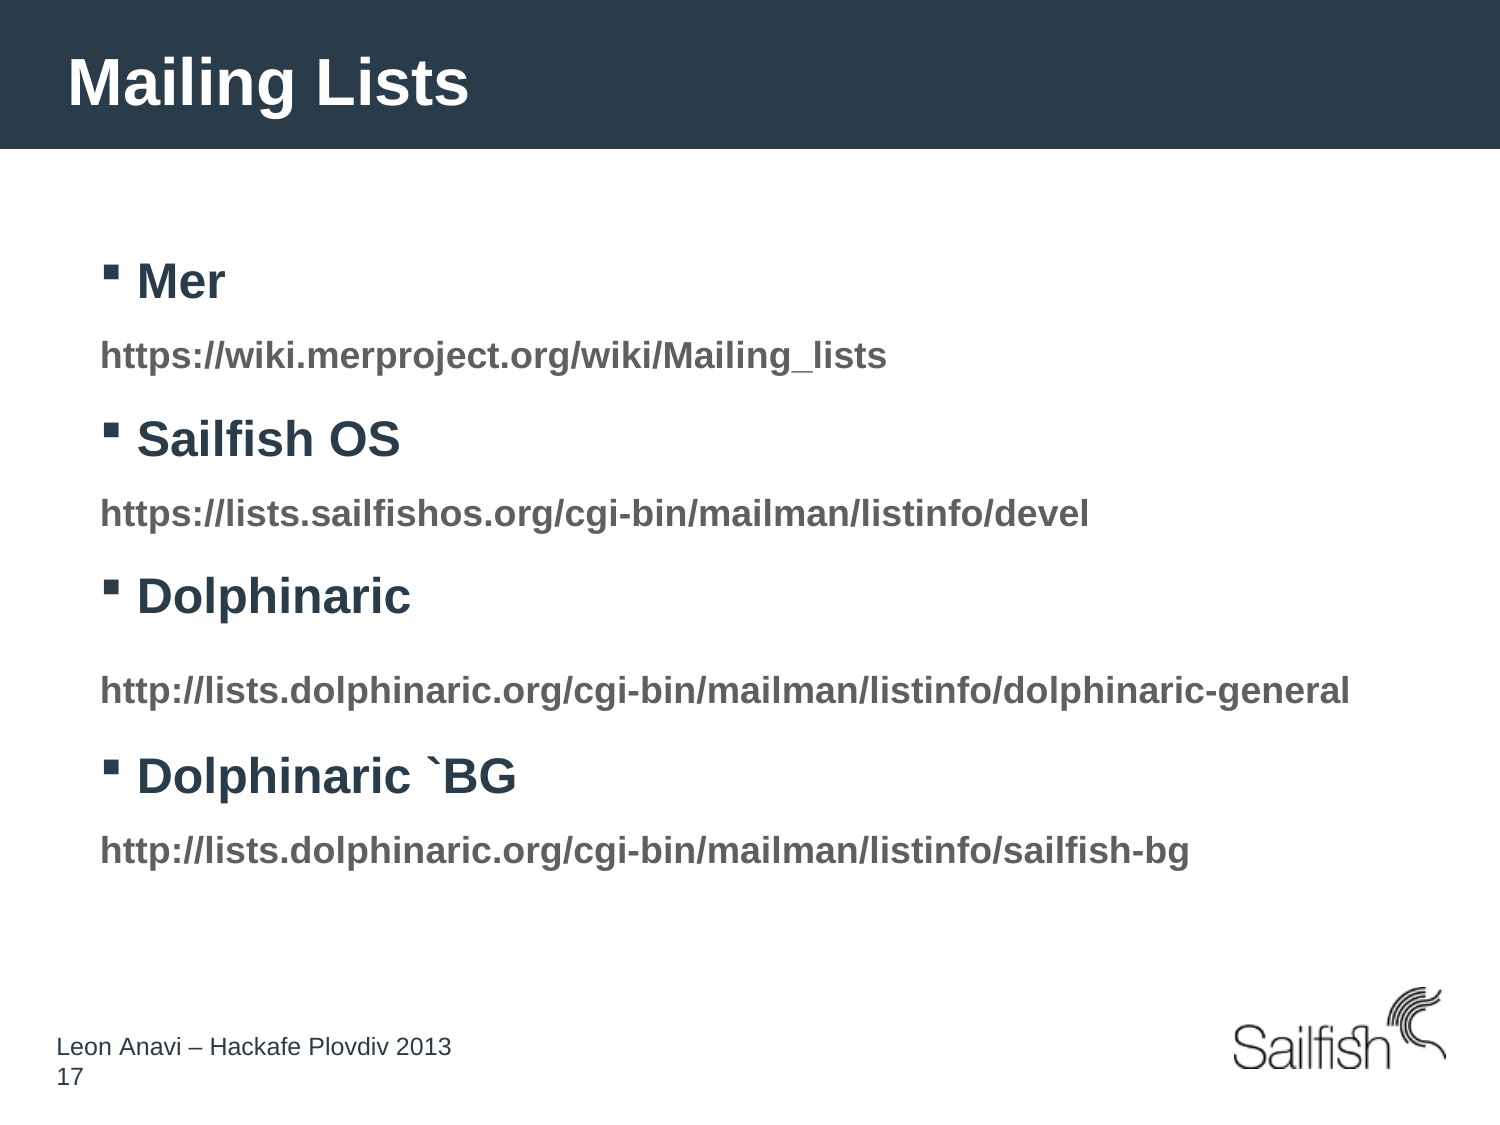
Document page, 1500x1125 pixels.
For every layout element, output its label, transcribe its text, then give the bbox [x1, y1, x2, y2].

picture [1234, 987, 1446, 1069]
text_box Mailing Lists [53, 30, 1466, 172]
text_box Mer https://wiki.merproject.org/wiki/Mailing_lists Sailfish OS https://lists.sailfishos.org/cgi-bin/mailman/listinfo/devel Dolphinaric http://lists.dolphinaric.org/cgi-bin/mailman/listinfo/dolphinaric-general Dolphinaric `BG http://lists.dolphinaric.org/cgi-bin/mailman/listinfo/sailfish-bg [85, 211, 1500, 880]
